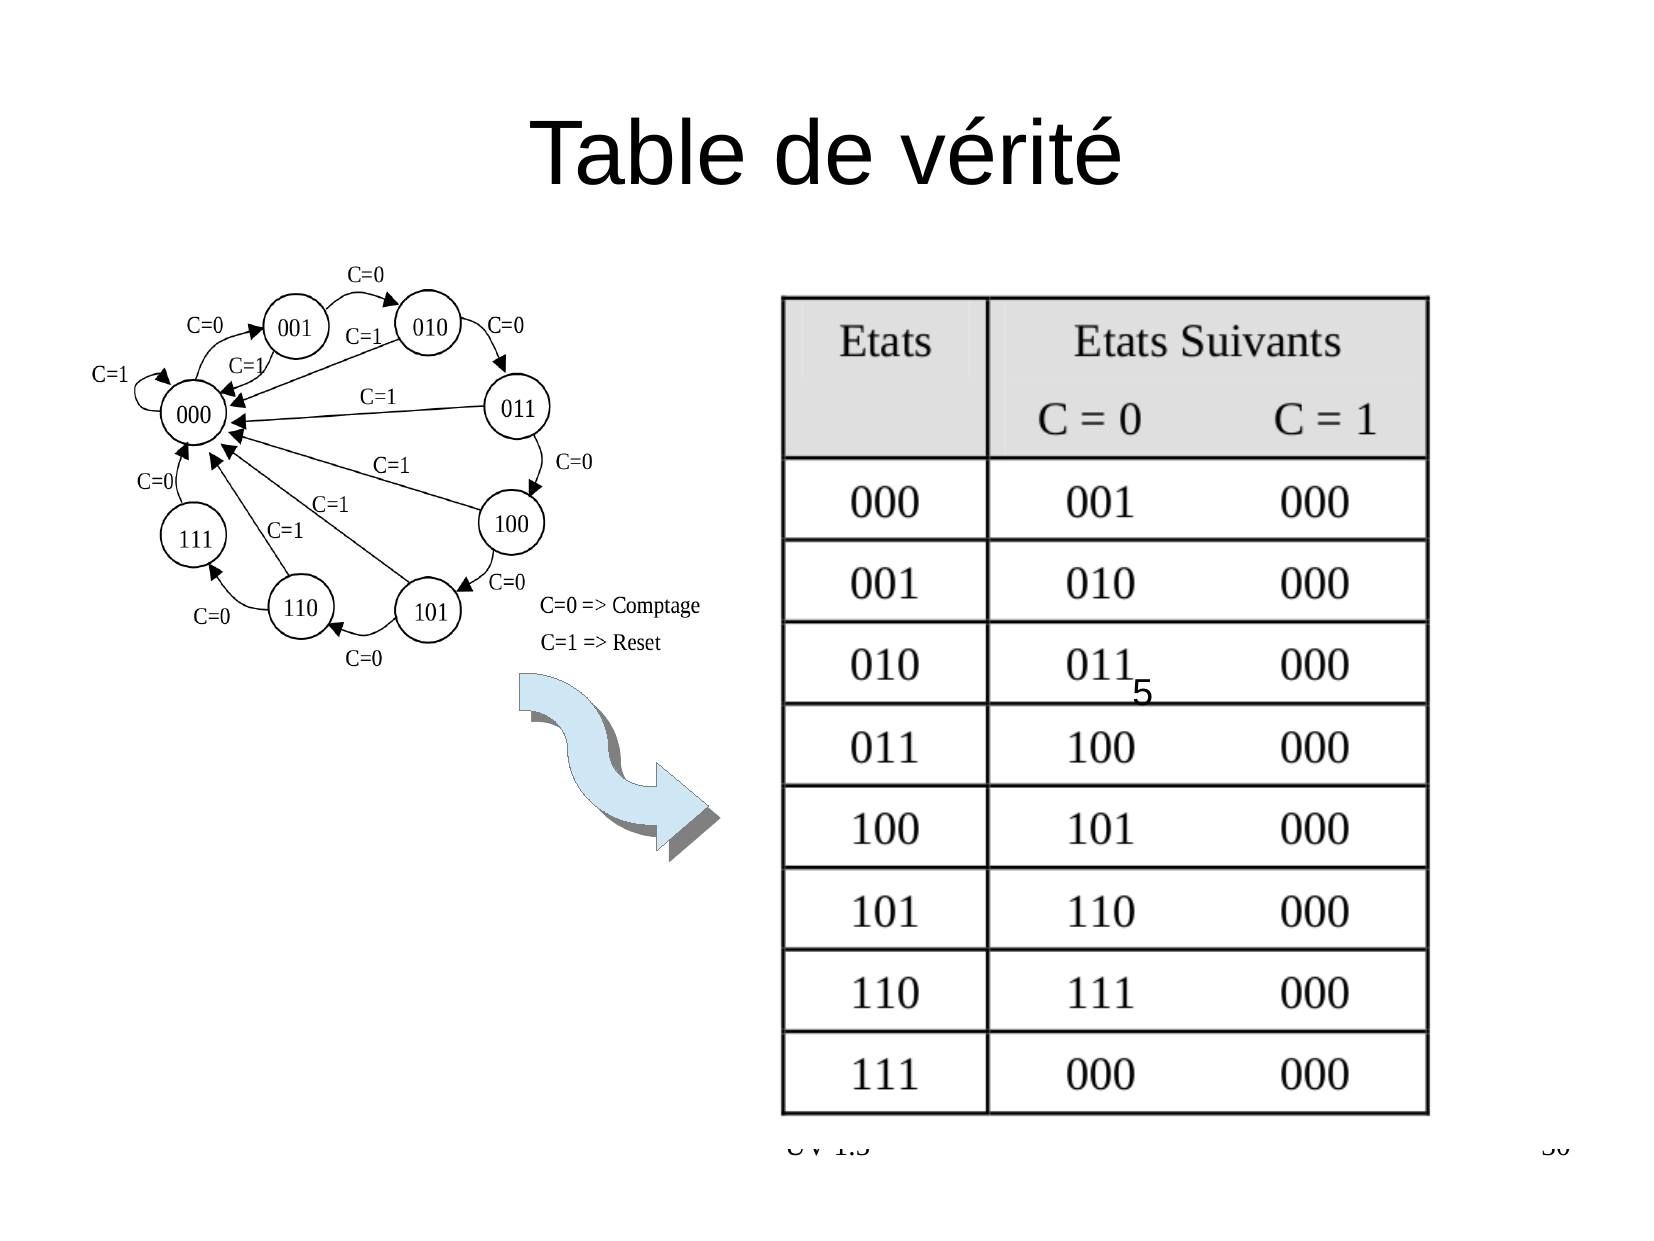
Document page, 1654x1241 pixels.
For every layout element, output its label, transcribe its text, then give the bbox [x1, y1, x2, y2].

text_box [519, 673, 709, 851]
picture [70, 236, 1624, 1149]
title Table de vérité [82, 49, 1571, 247]
